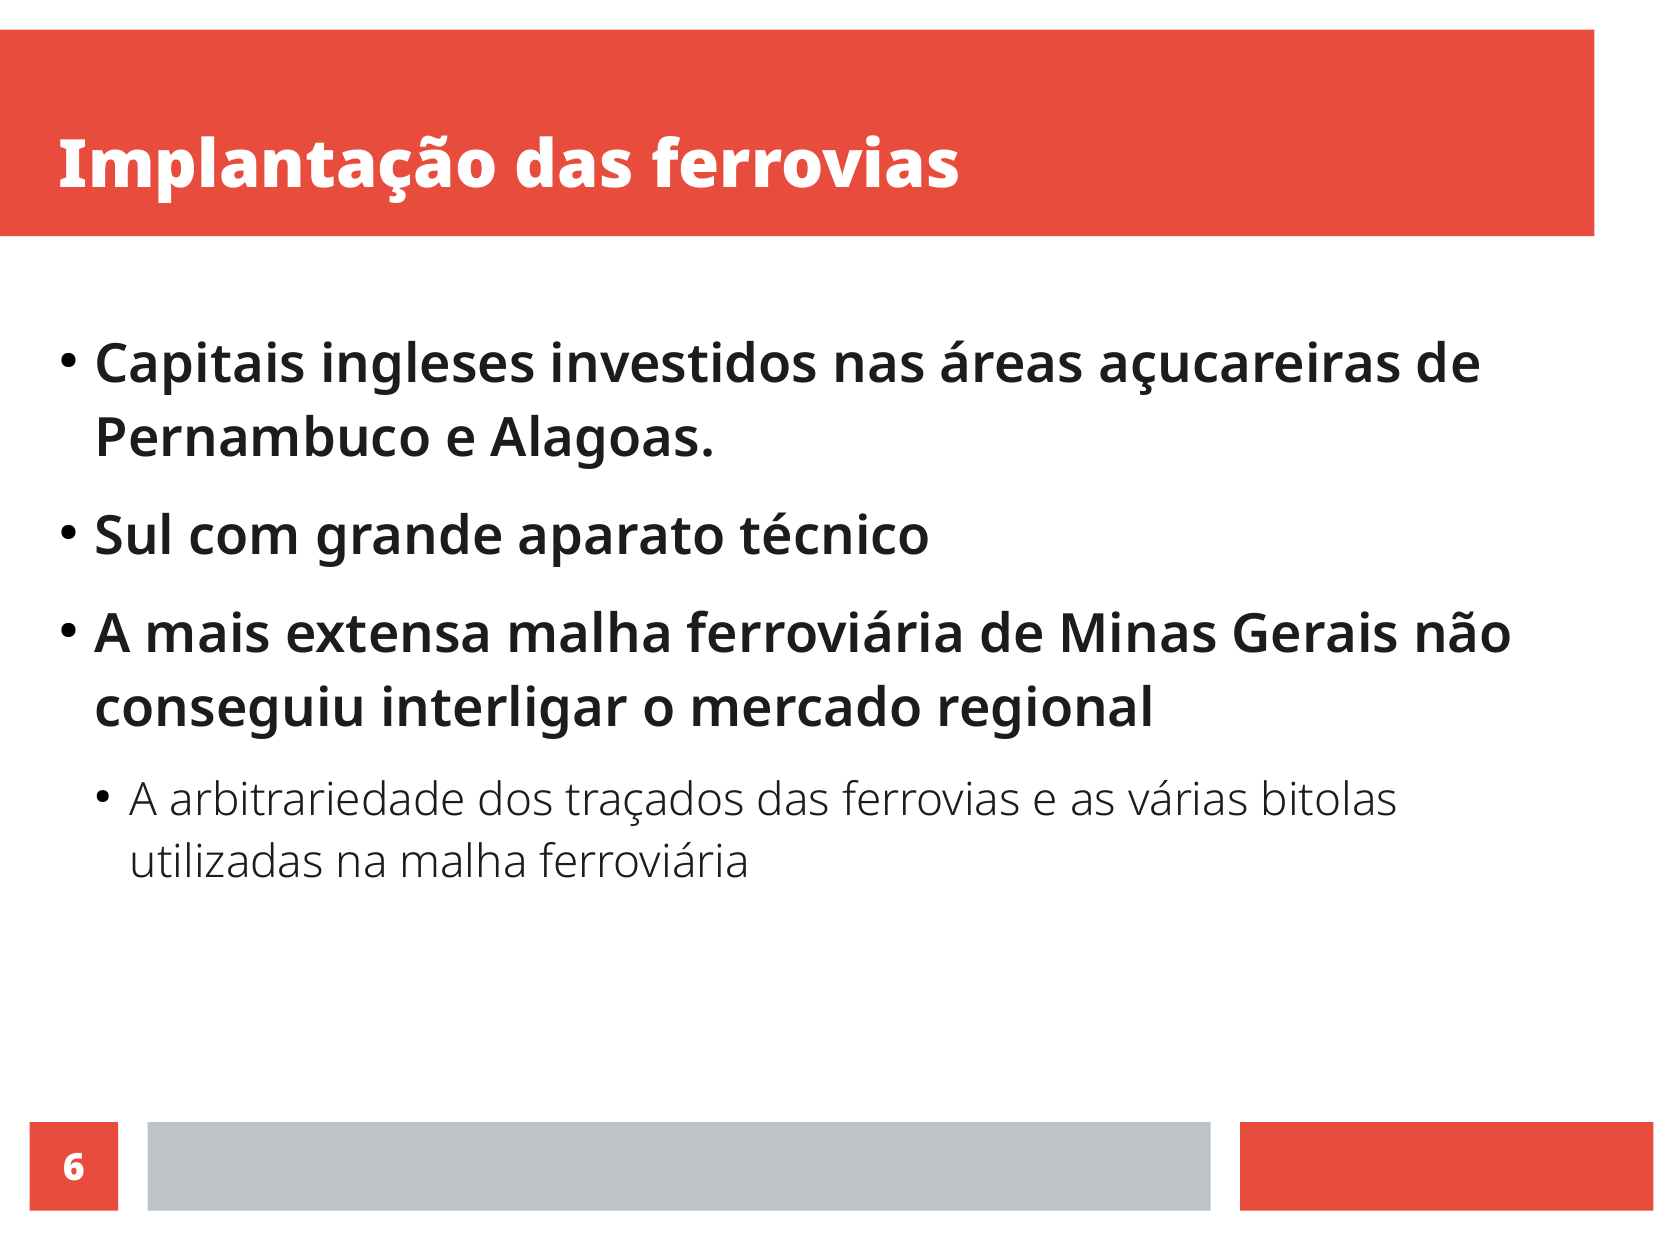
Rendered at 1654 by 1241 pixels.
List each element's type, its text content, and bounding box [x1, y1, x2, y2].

title Implantação das ferrovias [59, 59, 1595, 207]
list Capitais ingleses investidos nas áreas açucareiras de Pernambuco e Alagoas. Sul com grande aparato técnico A mais extensa malha ferroviária de Minas Gerais não conseguiu interligar o mercado regional A arbitrariedade dos traçados das ferrovias e as várias bitolas utilizadas na malha ferroviária [59, 324, 1565, 1093]
